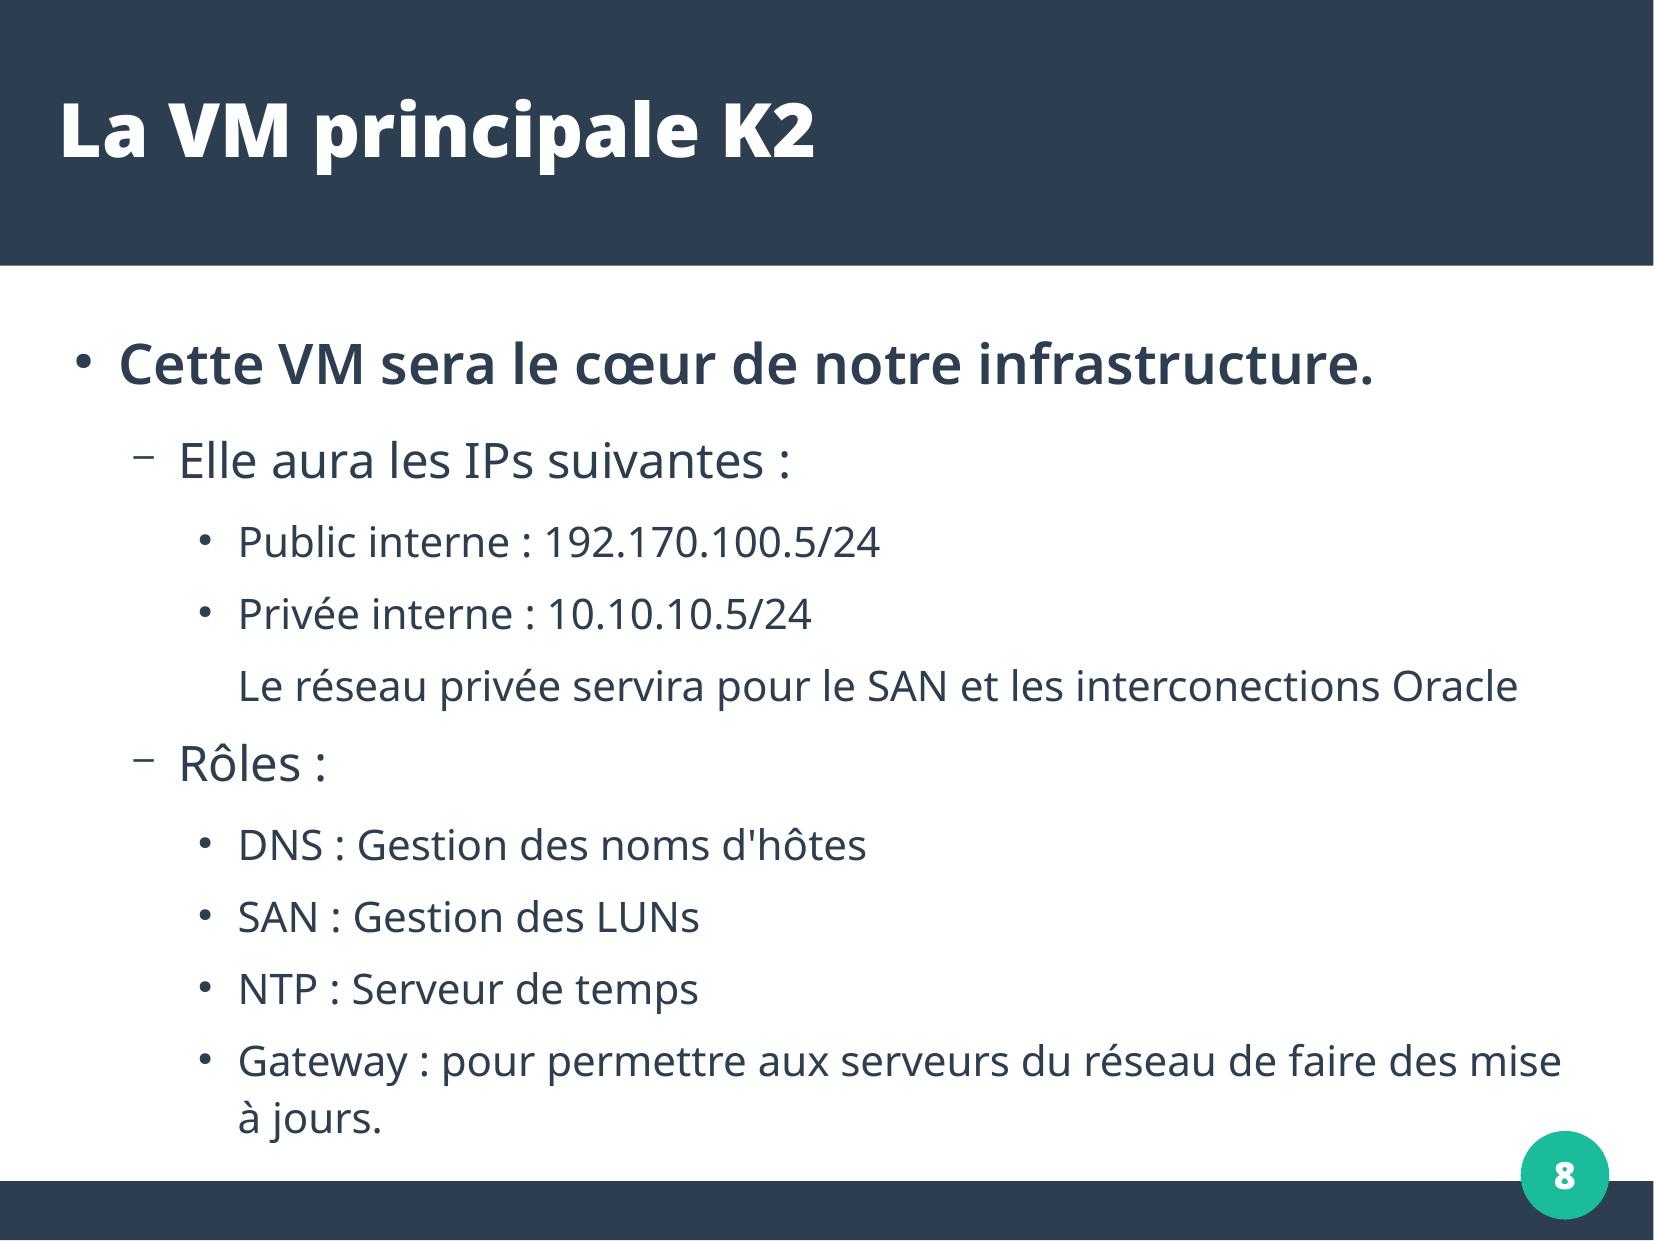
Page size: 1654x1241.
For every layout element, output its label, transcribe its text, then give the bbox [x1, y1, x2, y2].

list Cette VM sera le cœur de notre infrastructure. Elle aura les IPs suivantes : Public interne : 192.170.100.5/24 Privée interne : 10.10.10.5/24 Le réseau privée servira pour le SAN et les interconections Oracle Rôles : DNS : Gestion des noms d'hôtes SAN : Gestion des LUNs NTP : Serveur de temps Gateway : pour permettre aux serveurs du réseau de faire des mise à jours. [59, 324, 1595, 1152]
title La VM principale K2 [59, 49, 1595, 207]
